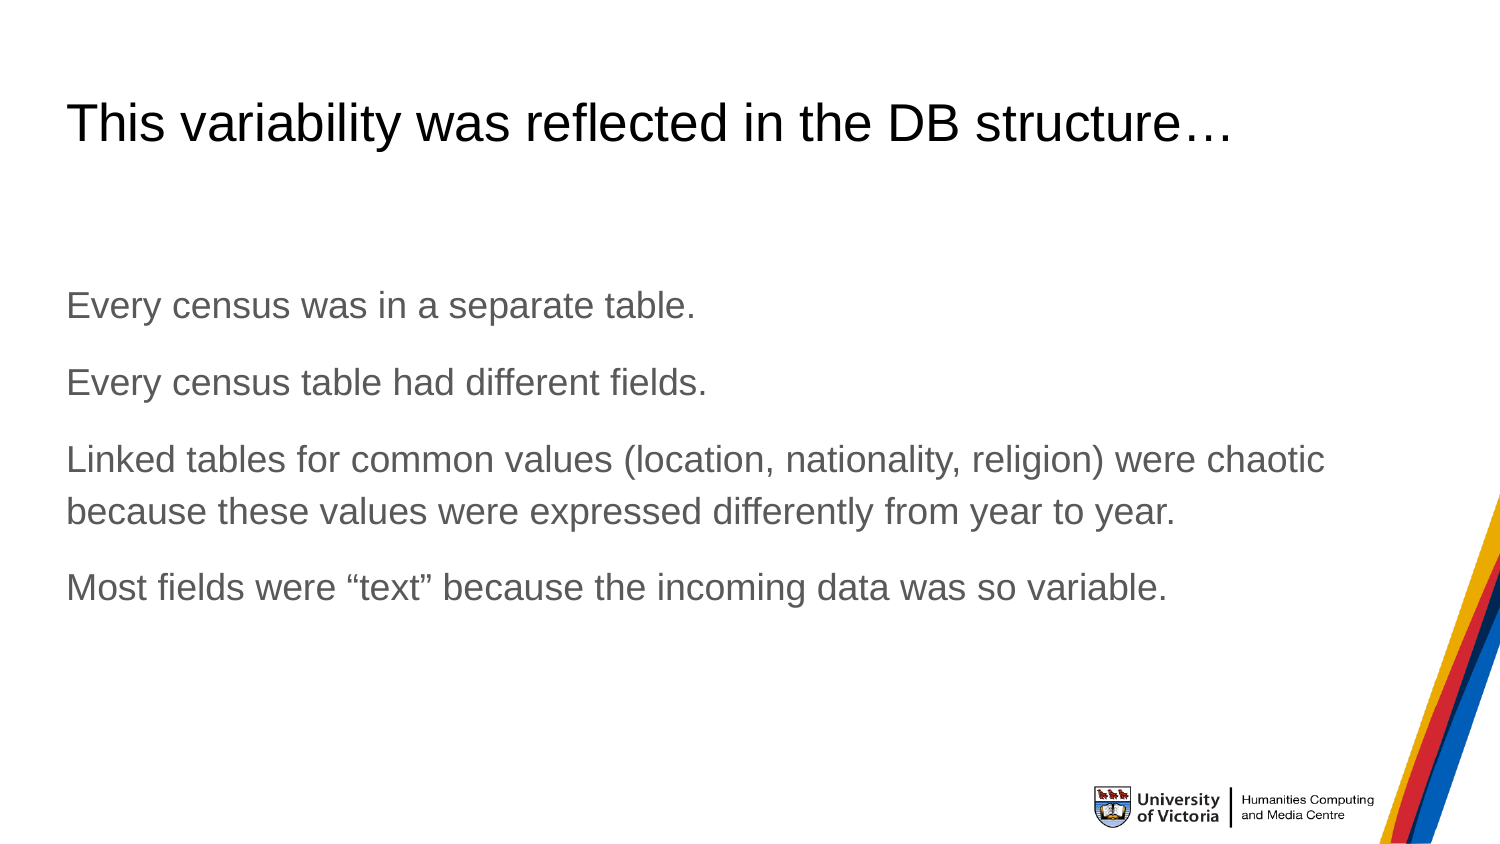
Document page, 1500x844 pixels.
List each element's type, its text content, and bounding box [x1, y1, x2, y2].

list Every census was in a separate table. Every census table had different fields. Linked tables for common values (location, nationality, religion) were chaotic because these values were expressed differently from year to year. Most fields were “text” because the incoming data was so variable. [51, 259, 1449, 750]
picture [1094, 483, 1500, 844]
title This variability was reflected in the DB structure… [51, 72, 1449, 167]
